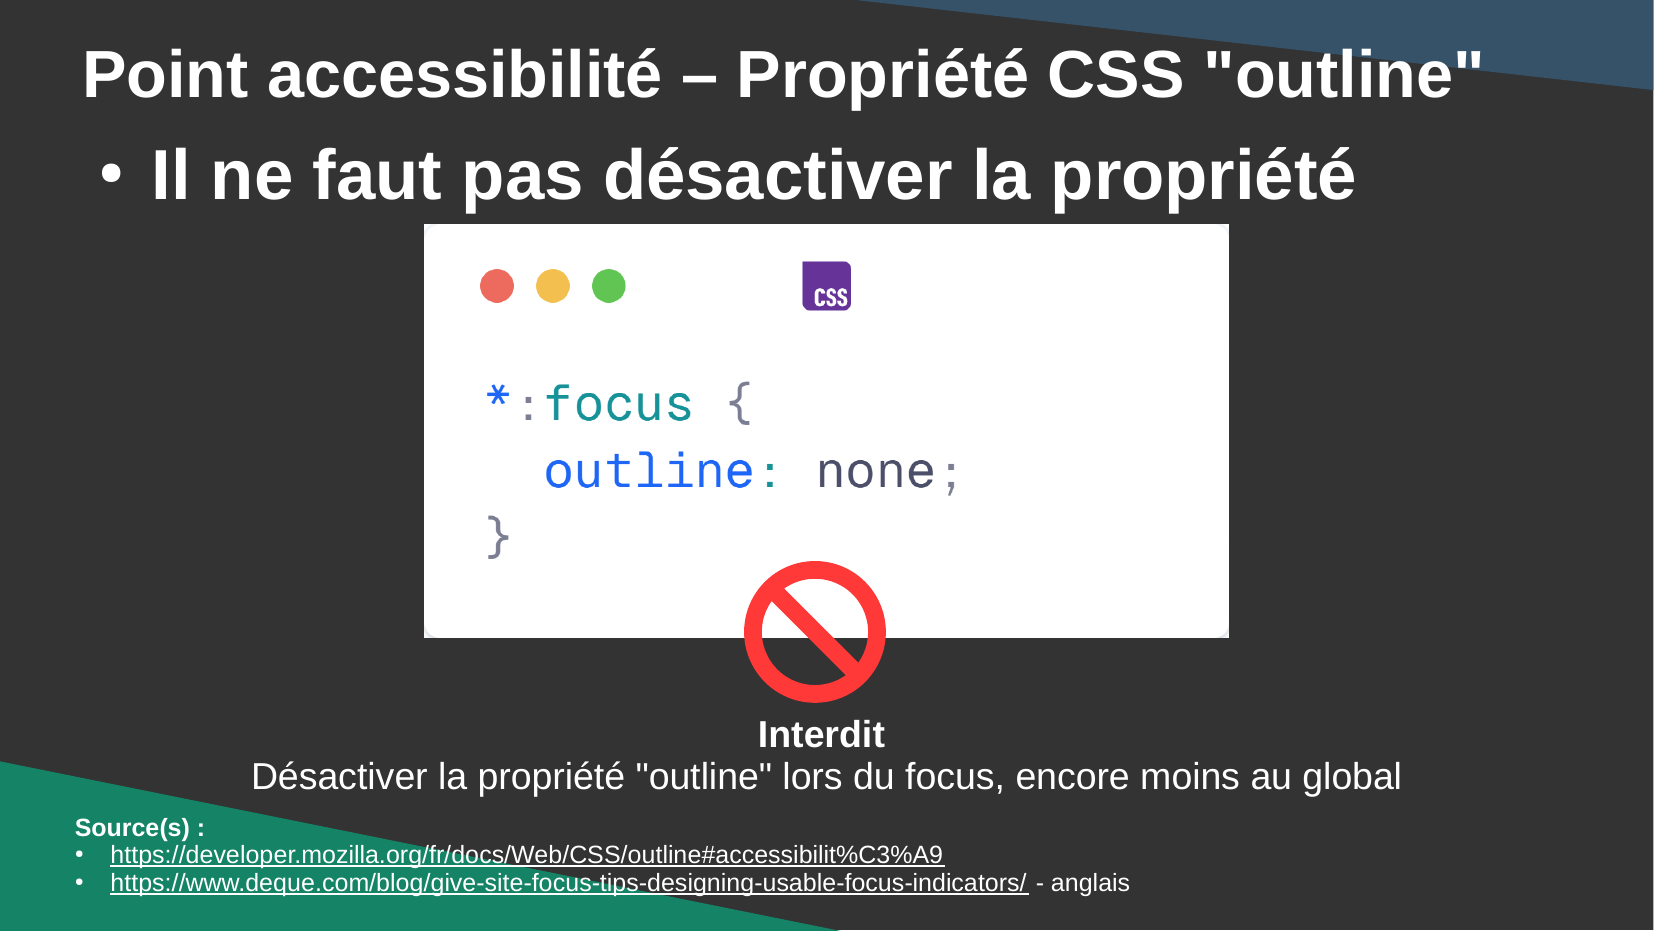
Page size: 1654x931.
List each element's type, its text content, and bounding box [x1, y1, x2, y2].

picture [762, 603, 807, 638]
text_box [744, 561, 886, 703]
title Point accessibilité – Propriété CSS "outline" [82, 37, 1571, 122]
picture [786, 579, 868, 638]
text_box [0, 761, 217, 931]
list Il ne faut pas désactiver la propriété [80, 135, 1605, 249]
picture [424, 249, 1229, 638]
text_box Source(s) : https://developer.mozilla.org/fr/docs/Web/CSS/outline#accessibilit%C3%A9 https://www.deque.com/blog/give-site-focus-tips-designing-usable-focus-indicators/ - anglais [60, 805, 1546, 931]
text_box Interdit Désactiver la propriété "outline" lors du focus, encore moins au global [230, 706, 1424, 806]
text_box [855, 0, 1654, 91]
